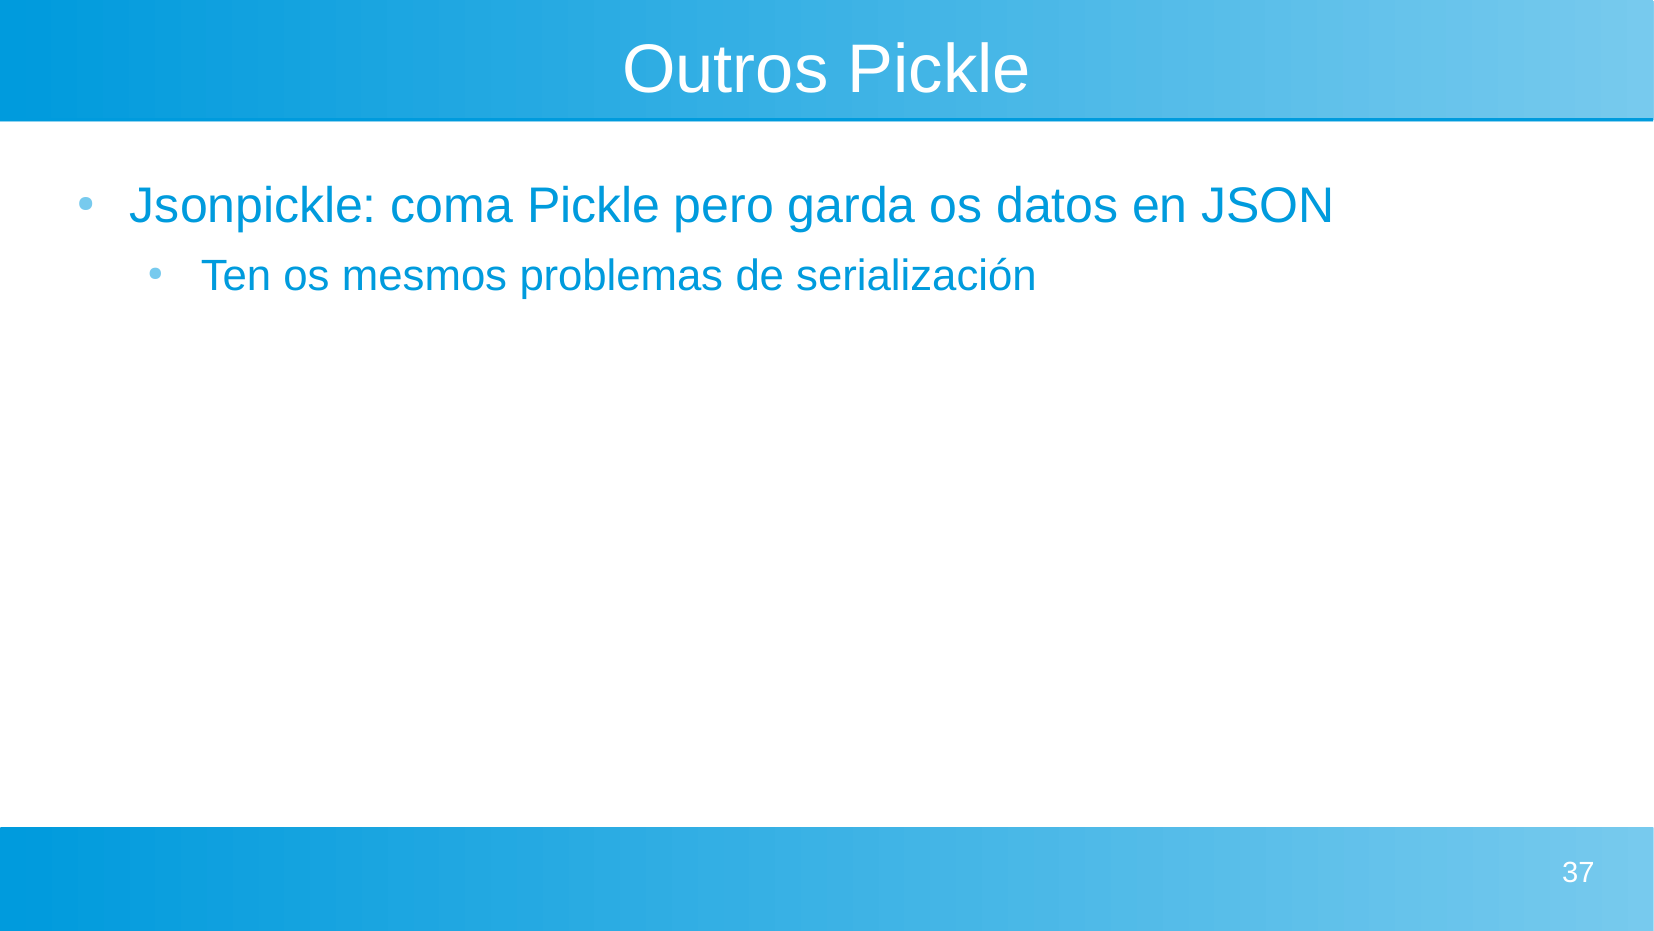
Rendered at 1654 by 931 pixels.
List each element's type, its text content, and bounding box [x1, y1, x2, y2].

title Outros Pickle [59, 29, 1595, 108]
list Jsonpickle: coma Pickle pero garda os datos en JSON Ten os mesmos problemas de serialización [59, 177, 1595, 768]
